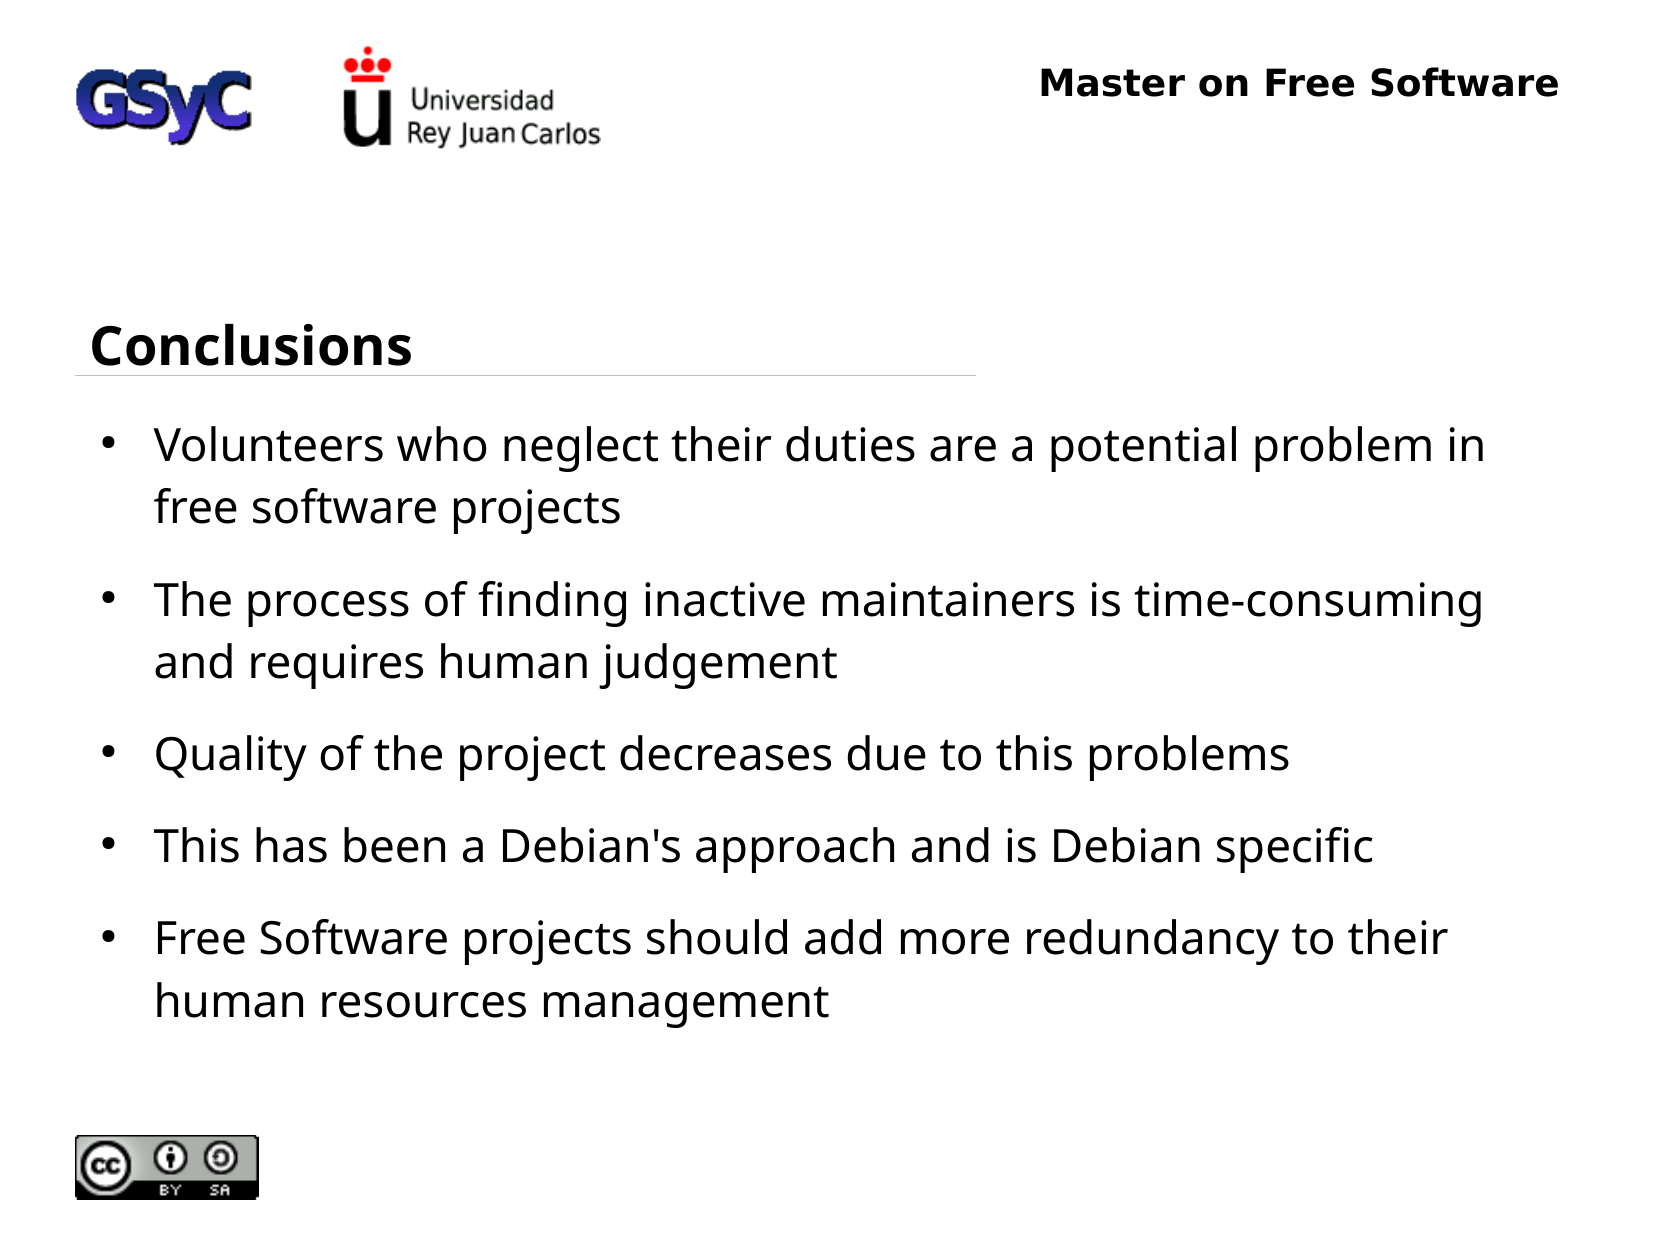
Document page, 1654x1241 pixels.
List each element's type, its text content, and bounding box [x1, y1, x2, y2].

text_box Conclusions [75, 300, 1538, 381]
text_box [75, 412, 1576, 1163]
list Volunteers who neglect their duties are a potential problem in free software projects The process of finding inactive maintainers is time-consuming and requires human judgement Quality of the project decreases due to this problems This has been a Debian's approach and is Debian specific Free Software projects should add more redundancy to their human resources management [82, 412, 1571, 1109]
picture [75, 1163, 259, 1200]
picture [75, 46, 601, 150]
